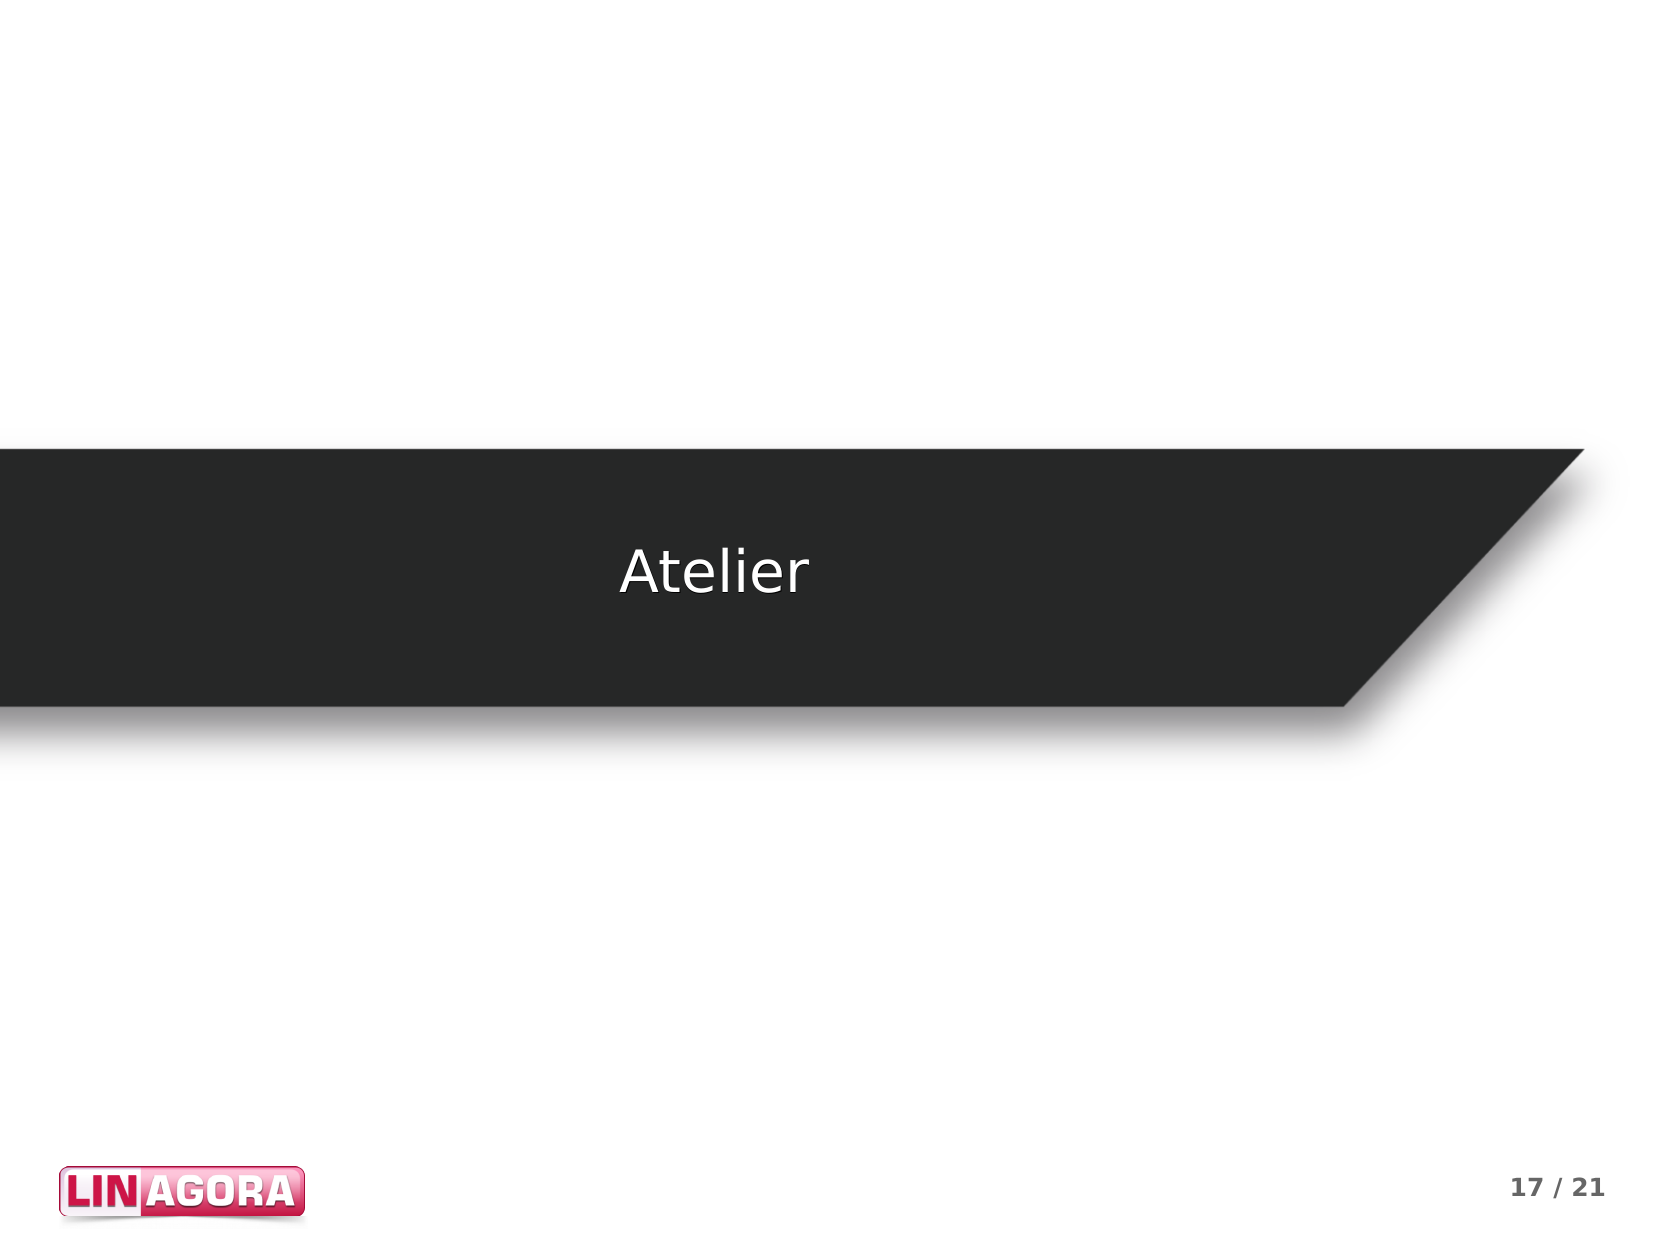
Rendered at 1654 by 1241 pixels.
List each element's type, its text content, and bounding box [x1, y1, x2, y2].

picture [0, 416, 1630, 792]
title Atelier [82, 460, 1347, 686]
picture [59, 1166, 308, 1229]
